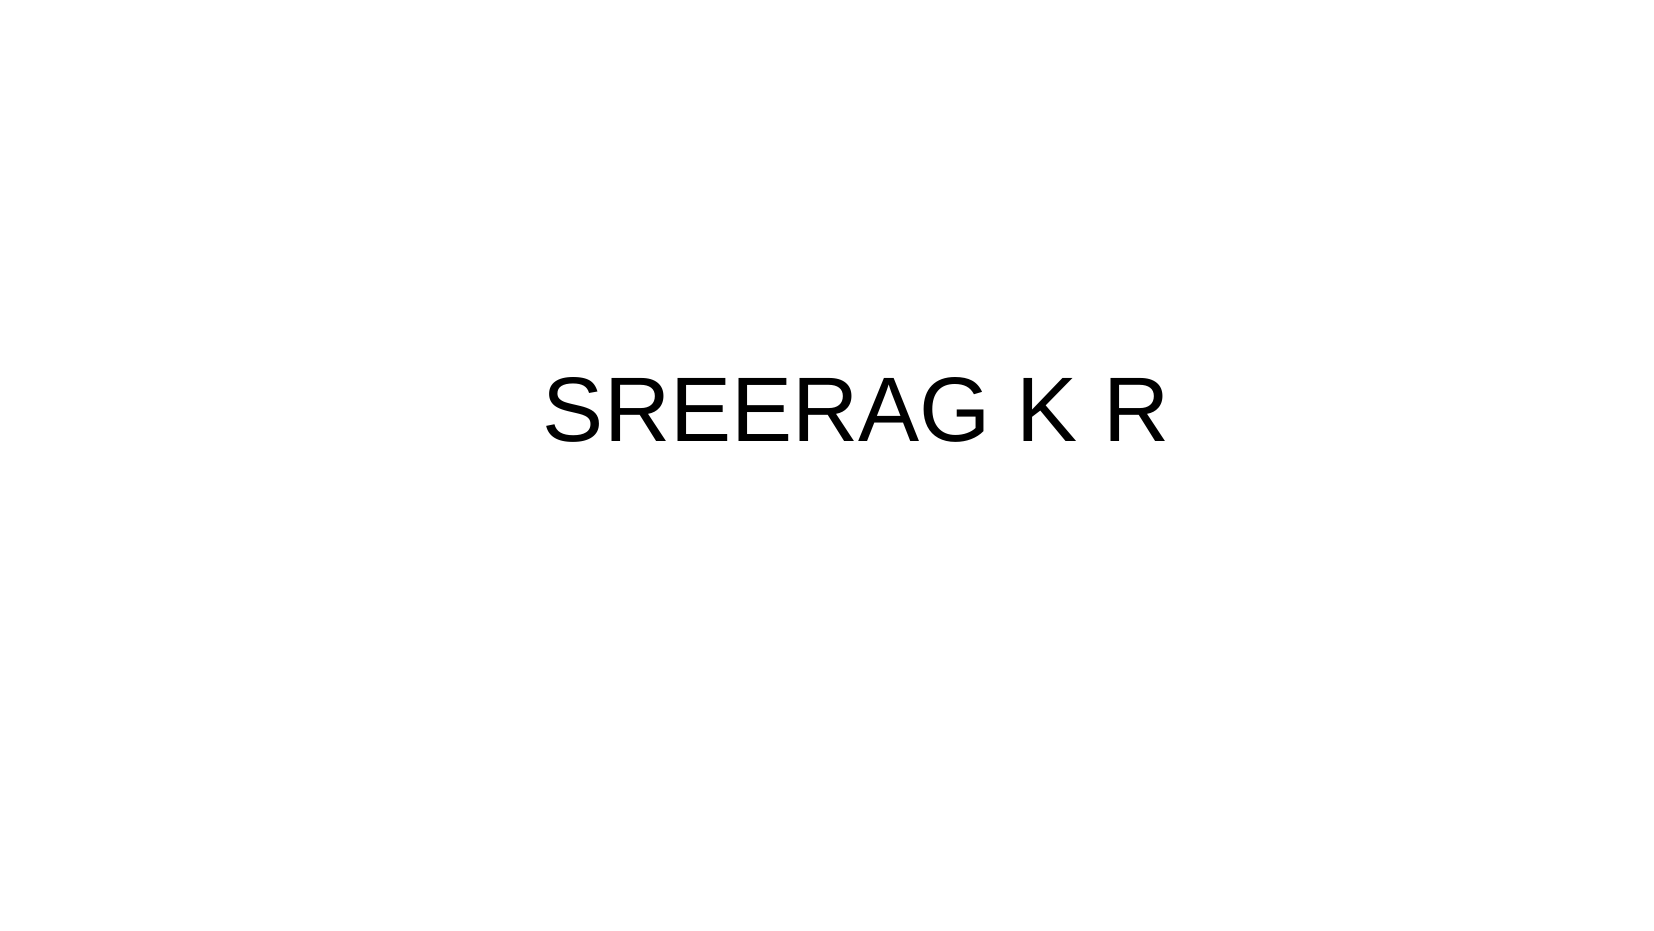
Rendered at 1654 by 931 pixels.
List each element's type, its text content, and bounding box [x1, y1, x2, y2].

title SREERAG K R [112, 332, 1601, 488]
